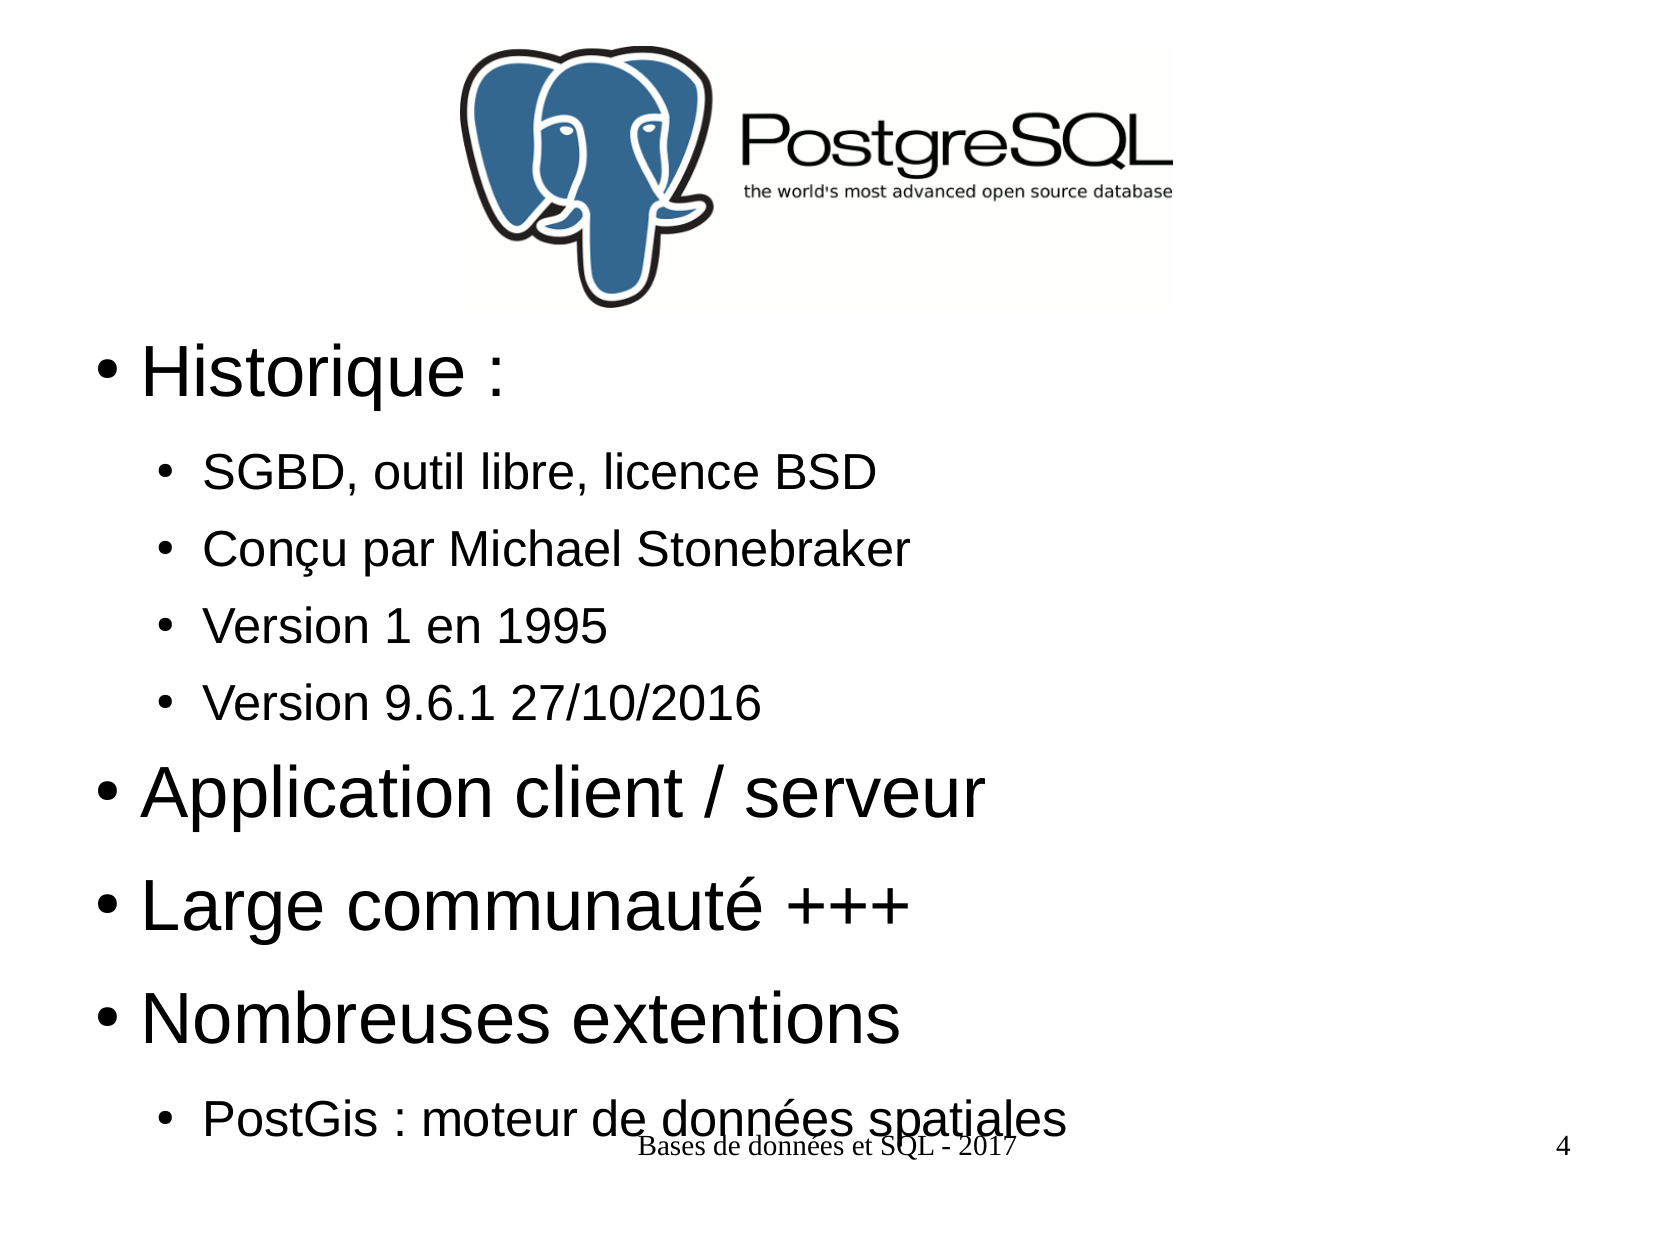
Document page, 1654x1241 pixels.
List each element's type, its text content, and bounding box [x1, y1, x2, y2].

picture [460, 46, 1173, 308]
list Historique : SGBD, outil libre, licence BSD Conçu par Michael Stonebraker Version 1 en 1995 Version 9.6.1 27/10/2016 Application client / serveur Large communauté +++ Nombreuses extentions PostGis : moteur de données spatiales [79, 330, 1568, 1150]
